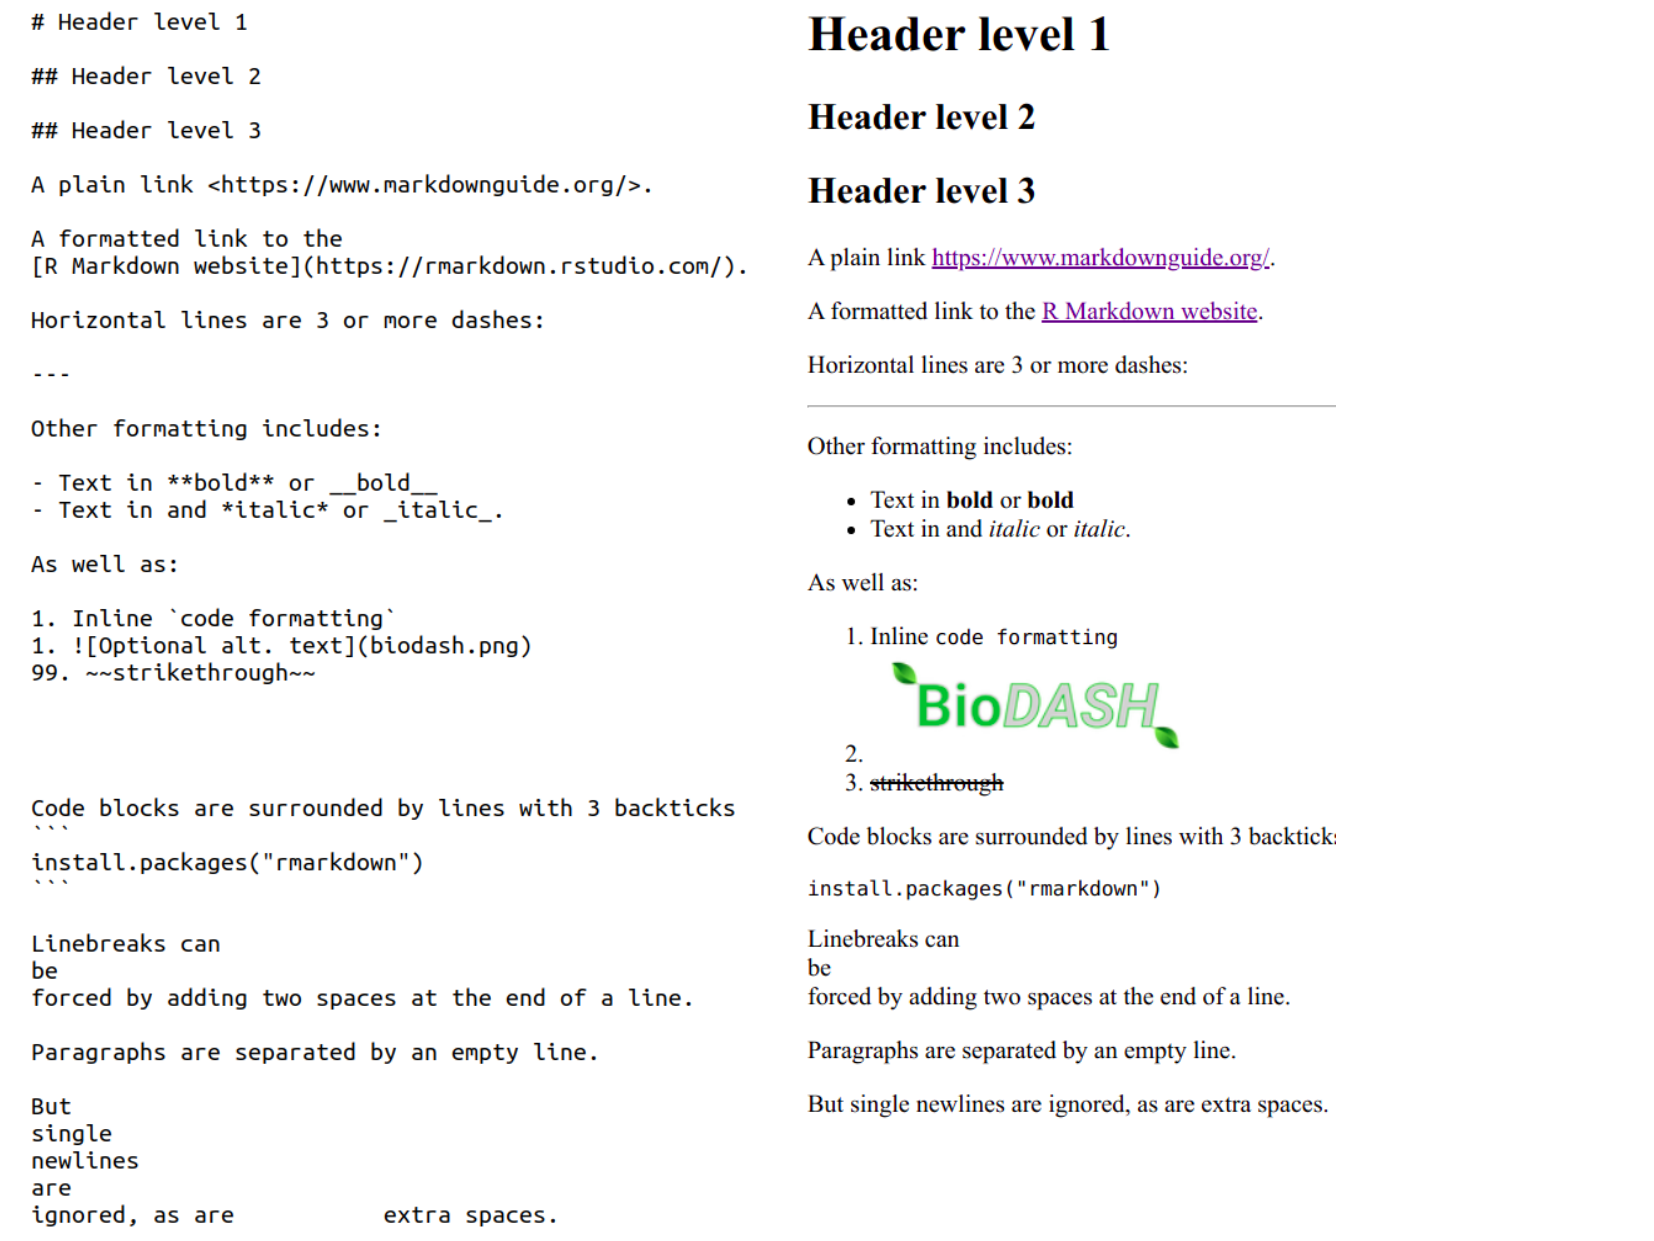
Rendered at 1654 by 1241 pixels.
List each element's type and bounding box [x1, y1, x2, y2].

picture [800, 9, 1336, 1132]
picture [30, 9, 751, 1241]
